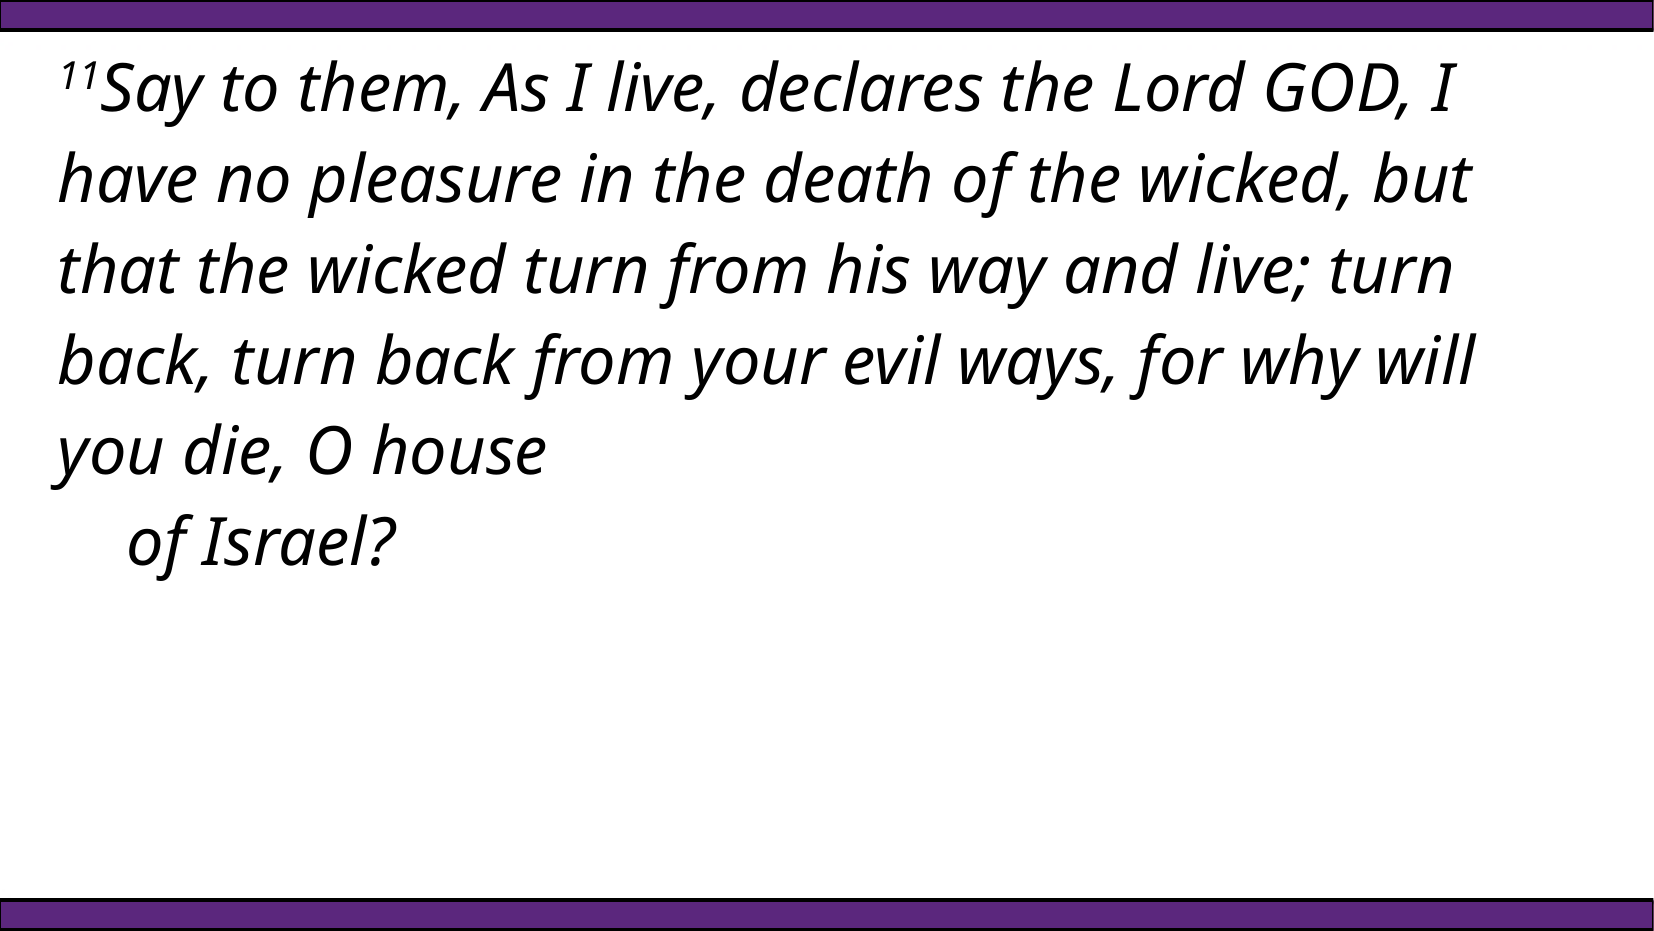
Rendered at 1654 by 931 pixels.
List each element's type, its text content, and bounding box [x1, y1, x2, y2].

text_box [0, 0, 1654, 31]
text_box [0, 900, 1654, 931]
picture [0, 31, 1654, 900]
text_box 11Say to them, As I live, declares the Lord GOD, I have no pleasure in the death of the wicked, but that the wicked turn from his way and live; turn back, turn back from your evil ways, for why will you die, O house of Israel? [43, 33, 1604, 581]
